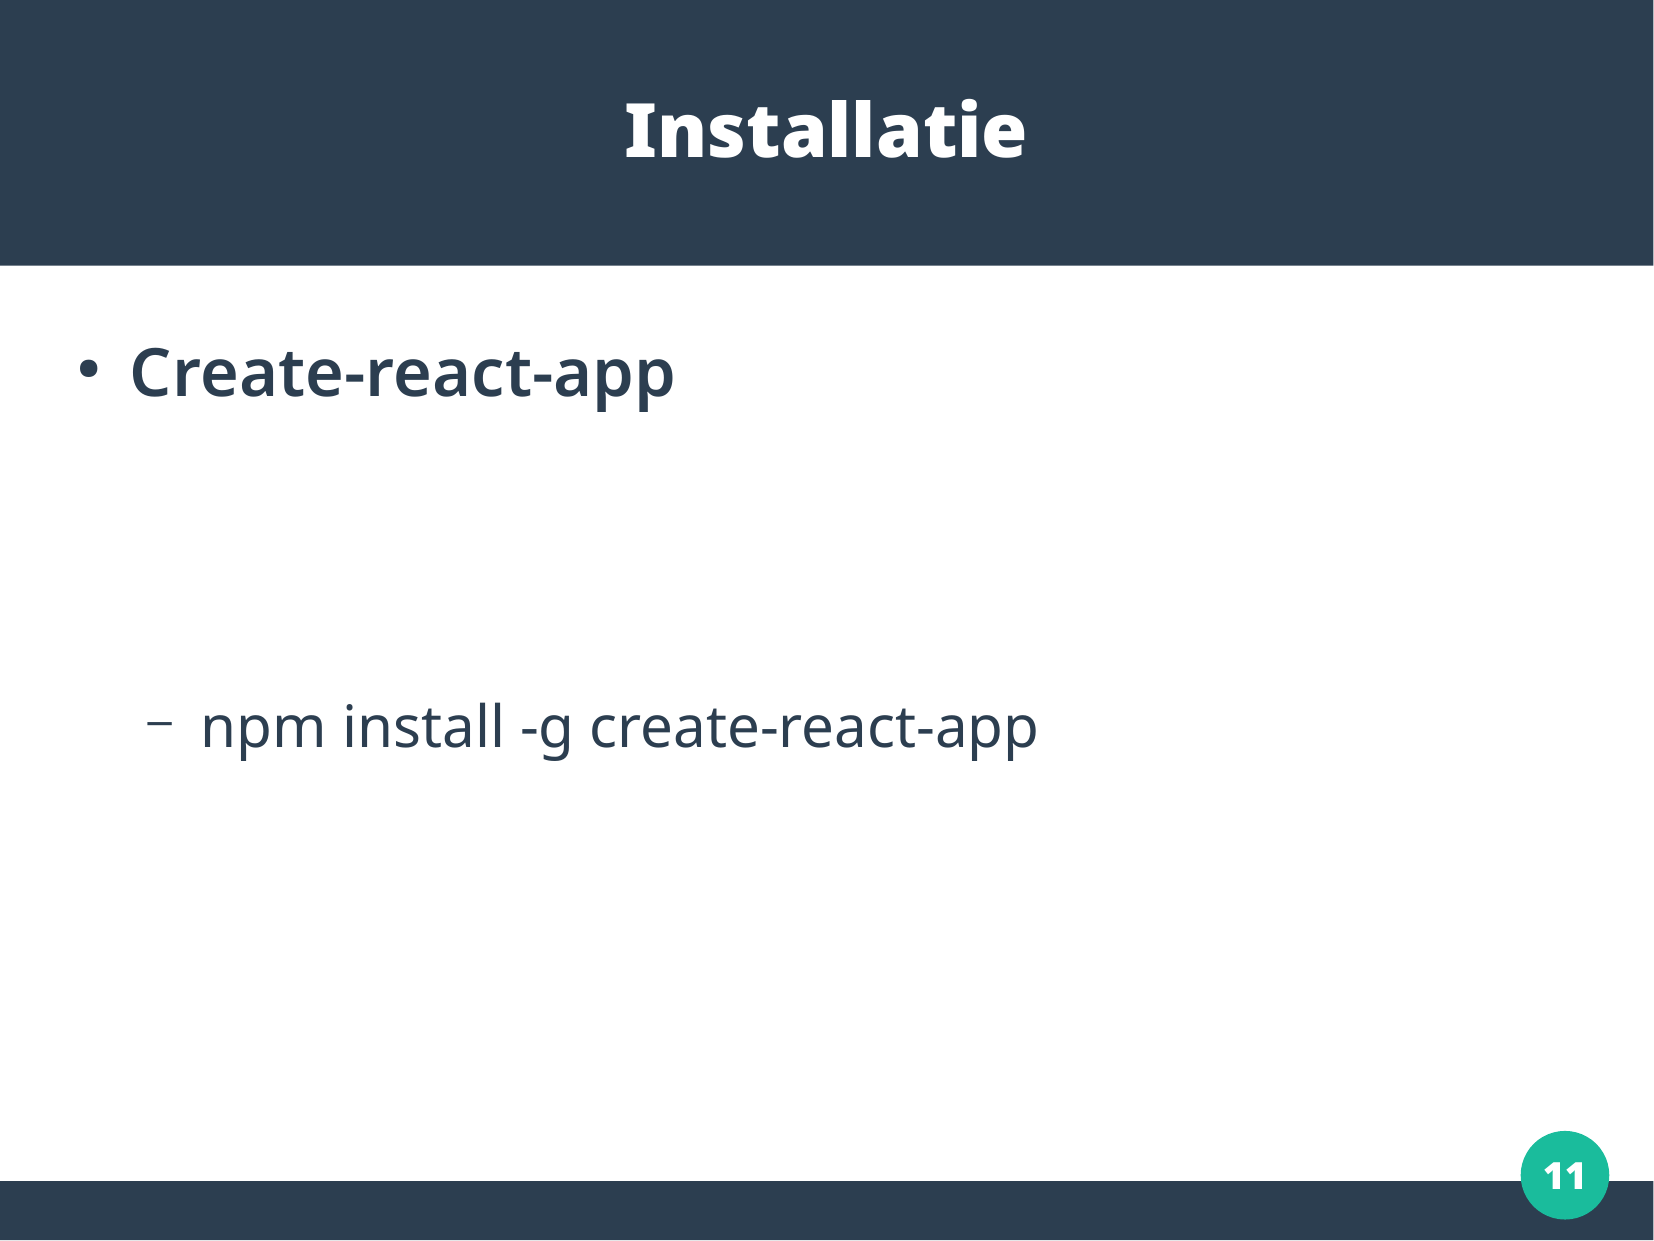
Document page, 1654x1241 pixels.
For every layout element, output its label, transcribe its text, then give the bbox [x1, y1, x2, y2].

list Create-react-app npm install -g create-react-app [59, 324, 1595, 1152]
title Installatie [59, 49, 1595, 207]
